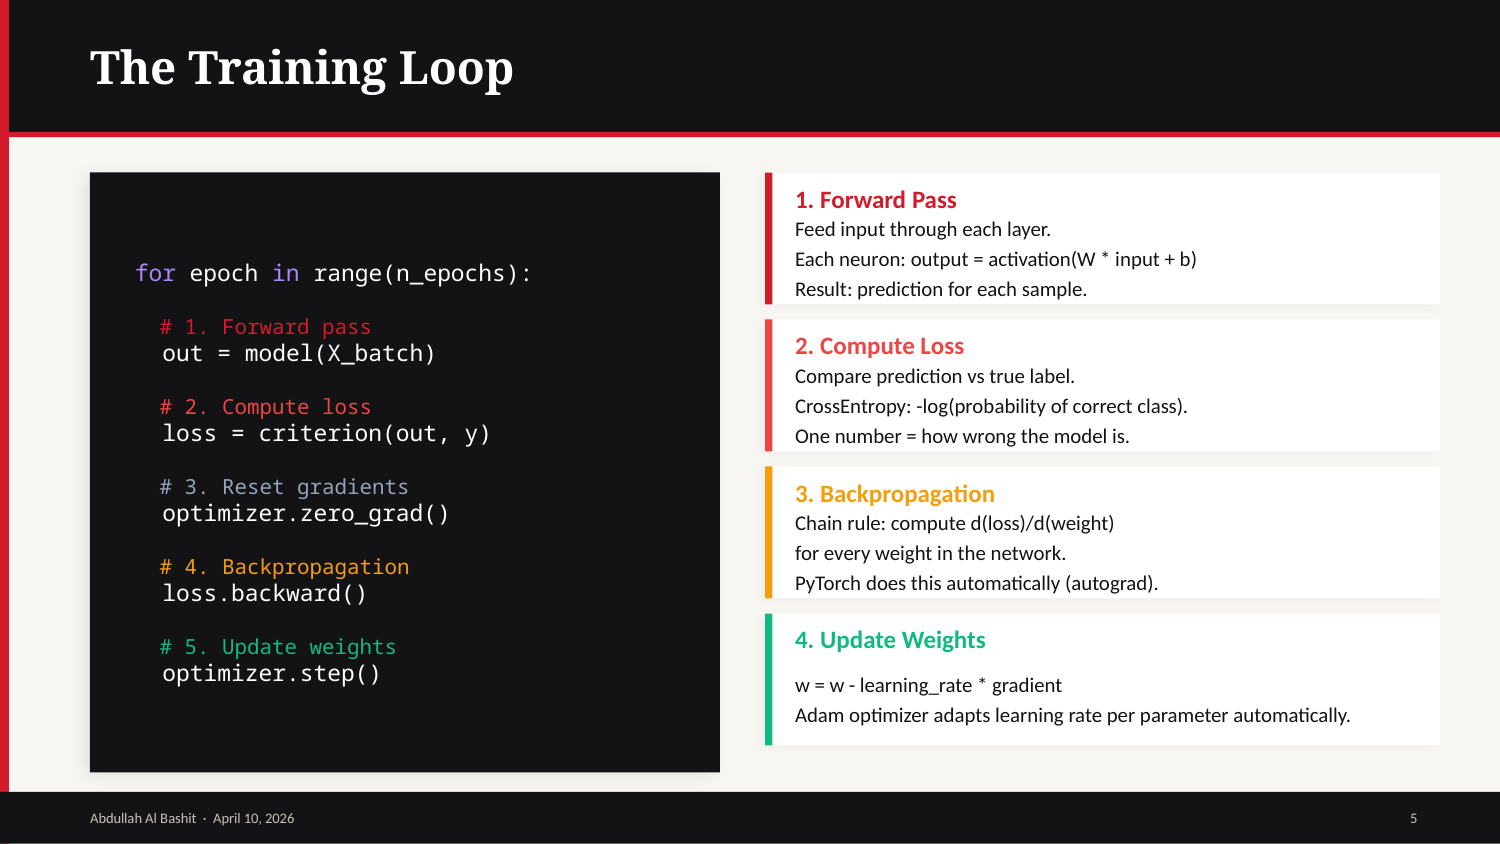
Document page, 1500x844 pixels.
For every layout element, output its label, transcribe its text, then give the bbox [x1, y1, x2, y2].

text_box The Training Loop [89, 38, 840, 94]
text_box 3. Backpropagation [794, 469, 1395, 507]
text_box [764, 466, 1440, 599]
text_box Compare prediction vs true label. CrossEntropy: -log(probability of correct class). One number = how wrong the model is. [794, 361, 1395, 444]
text_box Chain rule: compute d(loss)/d(weight) for every weight in the network. PyTorch does this automatically (autograd). [794, 508, 1395, 591]
text_box Abdullah Al Bashit · April 10, 2026 [82, 801, 968, 834]
text_box 5 [1402, 801, 1433, 834]
text_box w = w - learning_rate * gradient Adam optimizer adapts learning rate per parameter automatically. [794, 655, 1395, 738]
text_box [764, 172, 1440, 305]
text_box [89, 172, 720, 773]
text_box 1. Forward Pass [794, 175, 1395, 213]
text_box Feed input through each layer. Each neuron: output = activation(W * input + b) Result: prediction for each sample. [794, 214, 1395, 297]
text_box [764, 613, 1440, 746]
text_box for epoch in range(n_epochs): # 1. Forward pass out = model(X_batch) # 2. Compute loss loss = criterion(out, y) # 3. Reset gradients optimizer.zero_grad() # 4. Backpropagation loss.backward() # 5. Update weights optimizer.step() [119, 187, 690, 758]
text_box 2. Compute Loss [794, 322, 1395, 360]
text_box [0, 0, 1500, 844]
text_box [764, 319, 1440, 452]
text_box 4. Update Weights [794, 616, 1395, 654]
